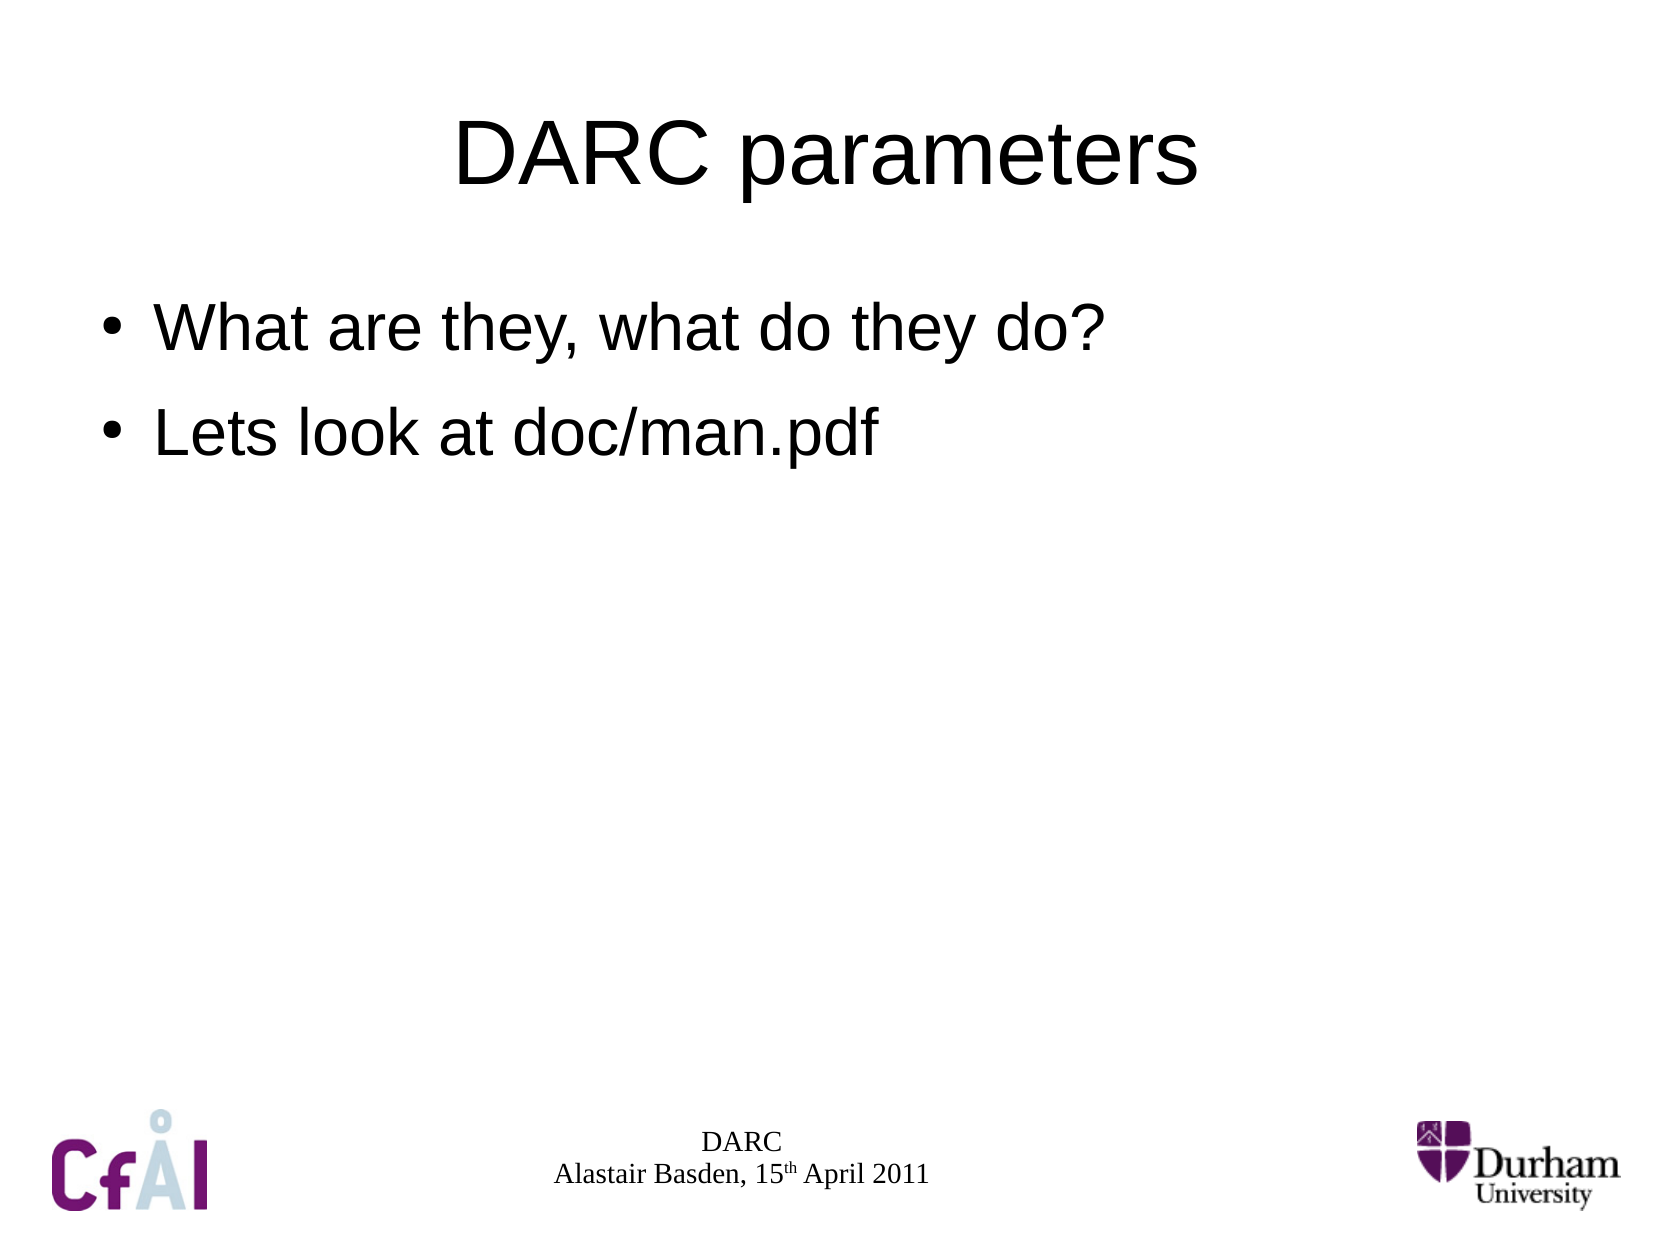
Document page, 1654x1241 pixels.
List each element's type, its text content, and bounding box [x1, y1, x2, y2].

picture [1417, 1121, 1621, 1211]
picture [52, 1109, 207, 1211]
list What are they, what do they do? Lets look at doc/man.pdf [82, 290, 1571, 1109]
title DARC parameters [82, 56, 1571, 250]
